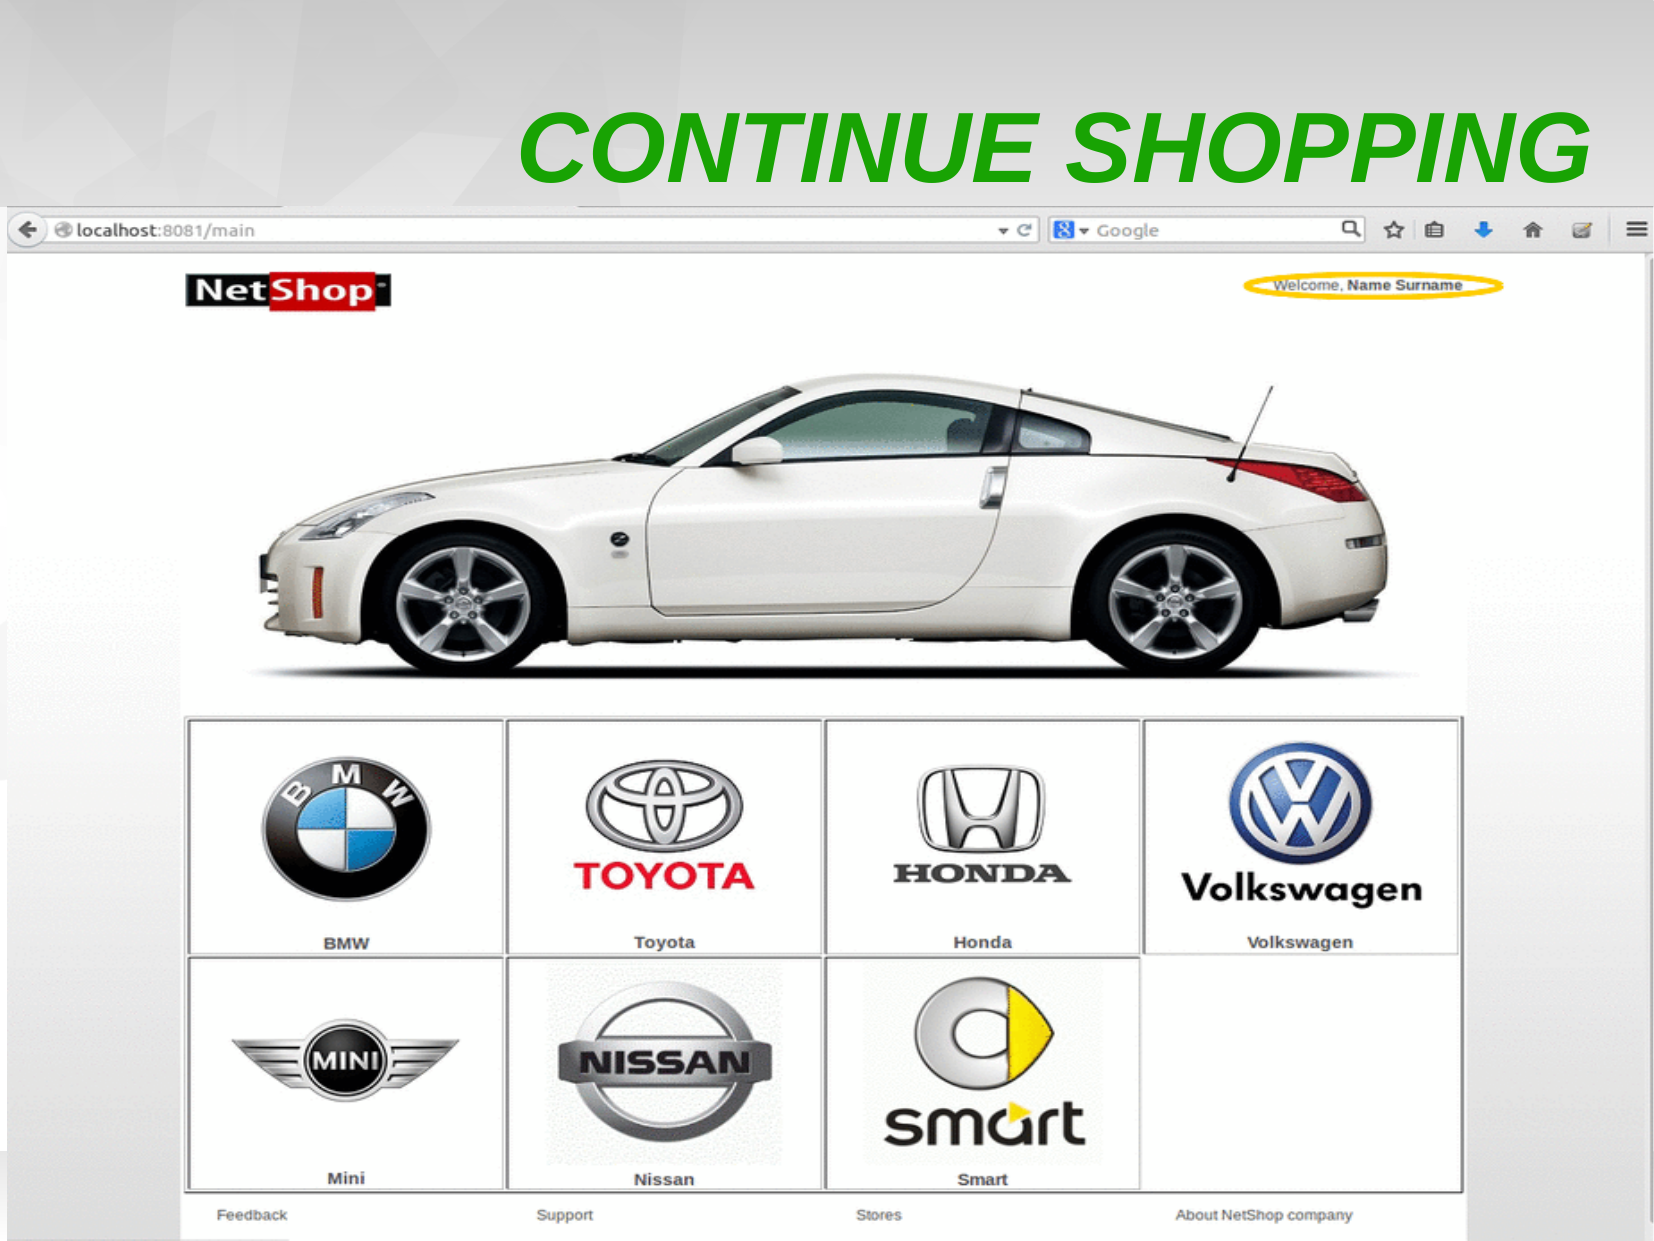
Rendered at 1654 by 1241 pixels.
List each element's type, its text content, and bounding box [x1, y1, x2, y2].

title CONTINUE SHOPPING [59, 59, 1595, 206]
picture [0, 0, 1654, 1241]
